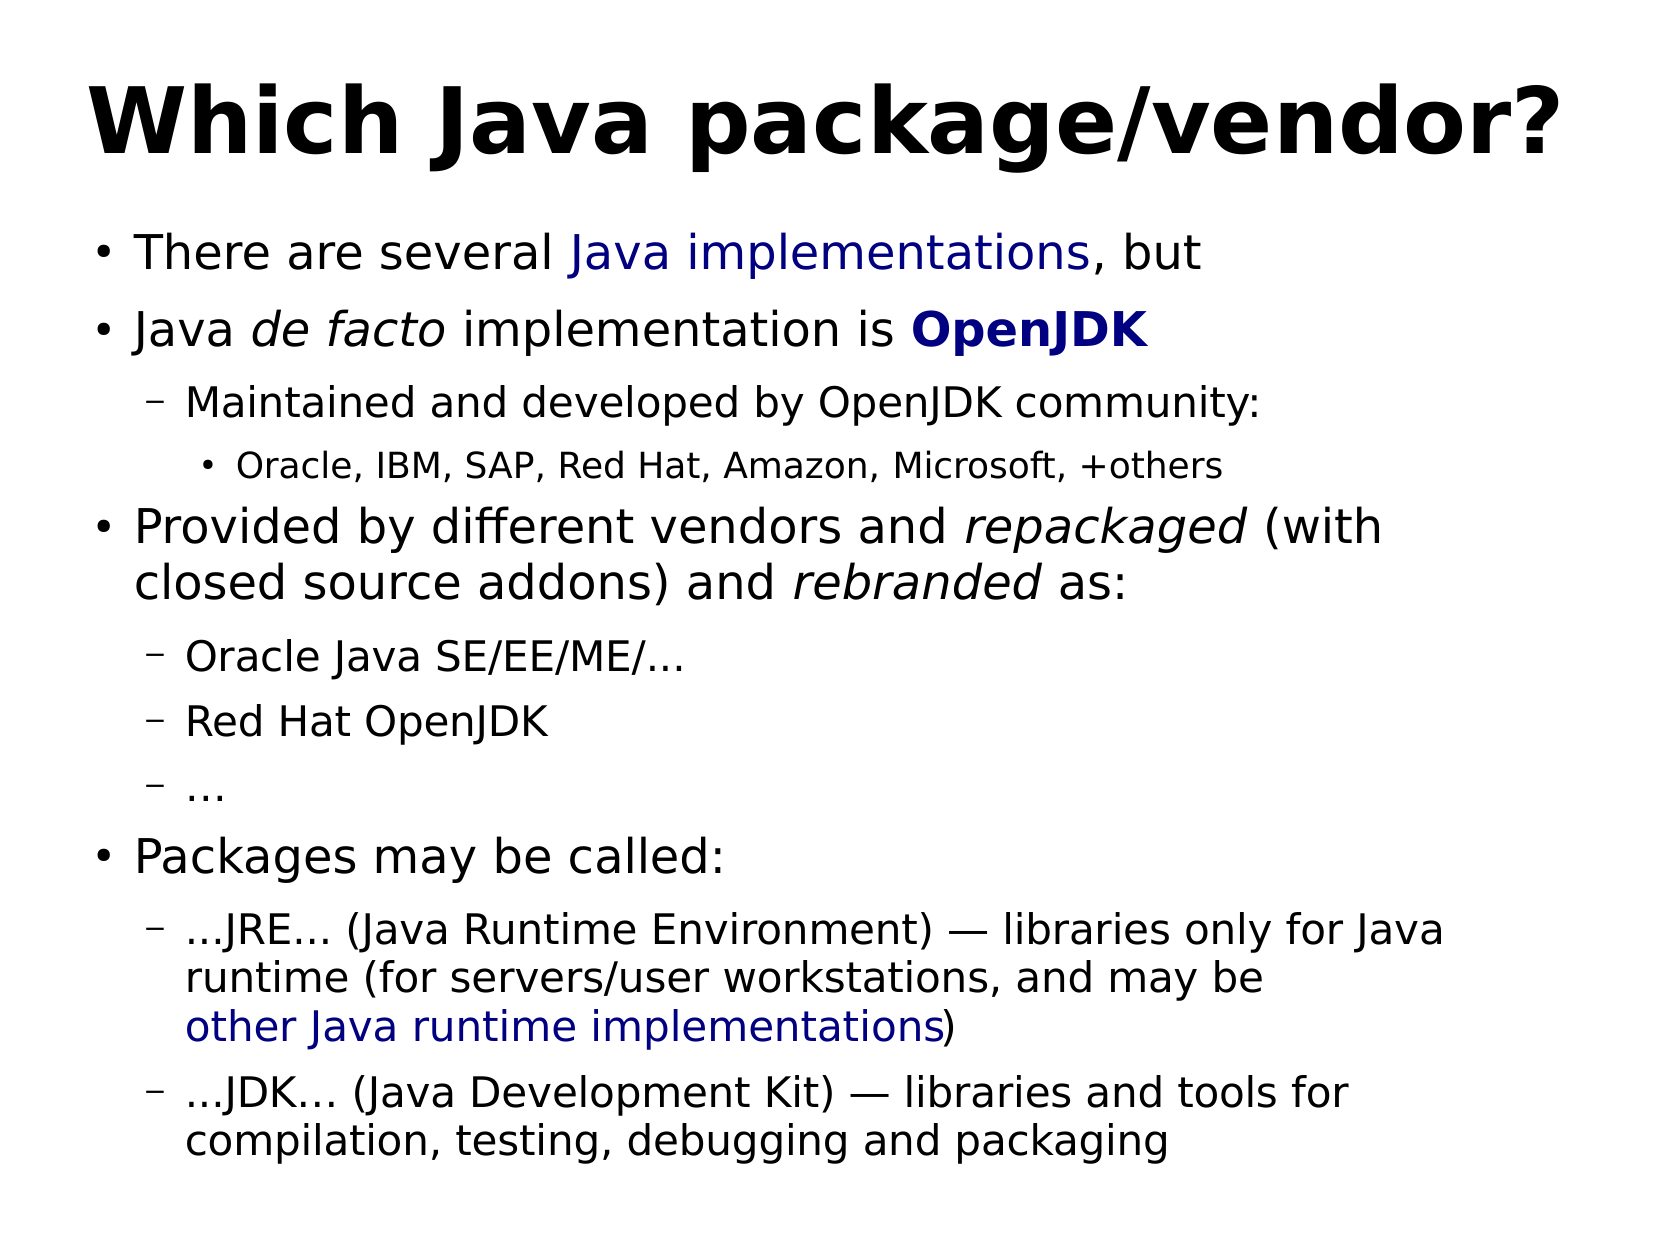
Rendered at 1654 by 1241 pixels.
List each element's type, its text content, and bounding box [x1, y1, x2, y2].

title Which Java package/vendor? [82, 49, 1571, 196]
list There are several Java implementations, but Java de facto implementation is OpenJDK Maintained and developed by OpenJDK community: Oracle, IBM, SAP, Red Hat, Amazon, Microsoft, +others Provided by different vendors and repackaged (with closed source addons) and rebranded as: Oracle Java SE/EE/ME/... Red Hat OpenJDK … Packages may be called: ...JRE... (Java Runtime Environment) — libraries only for Java runtime (for servers/user workstations, and may be other Java runtime implementations) ...JDK… (Java Development Kit) — libraries and tools for compilation, testing, debugging and packaging [82, 225, 1538, 1186]
